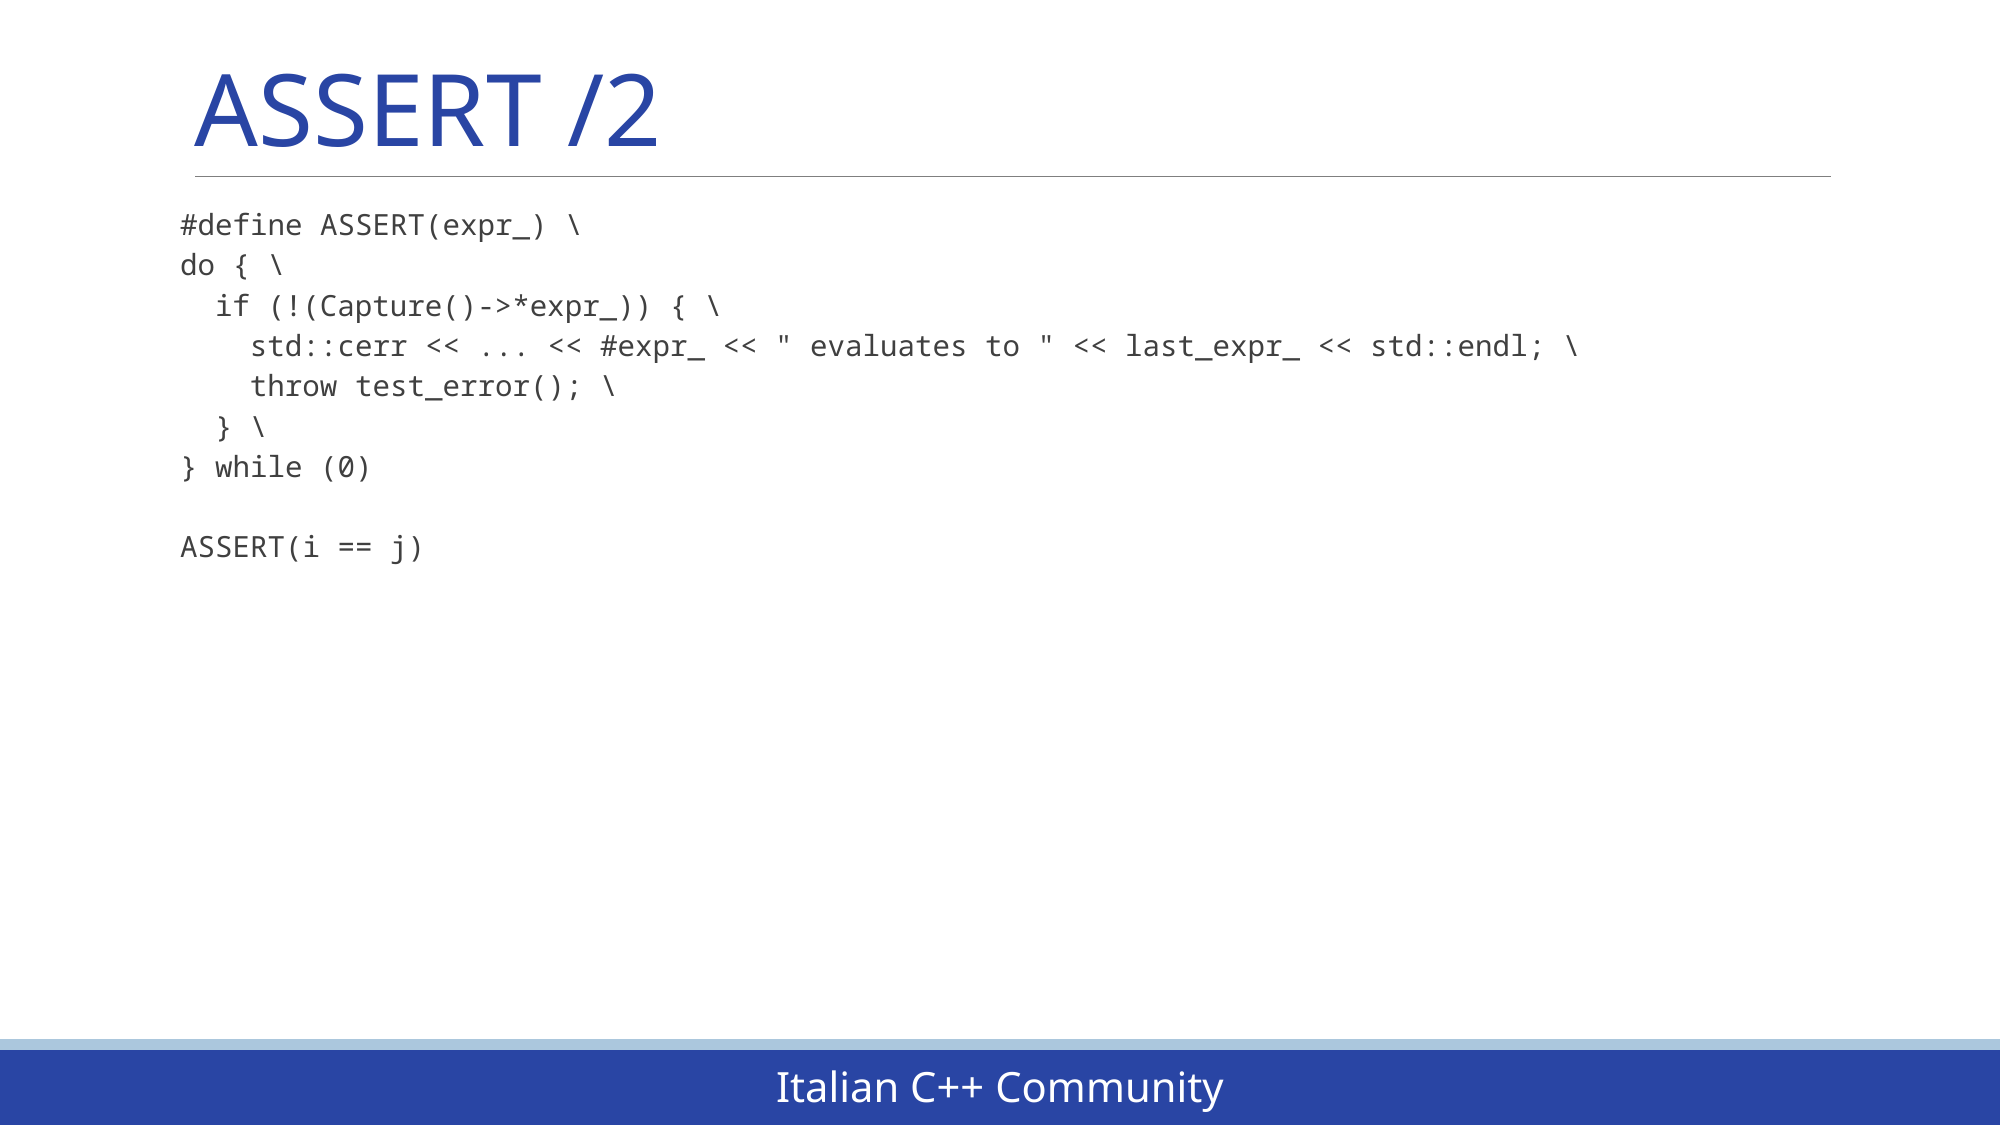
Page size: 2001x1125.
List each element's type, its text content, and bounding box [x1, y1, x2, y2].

title ASSERT /2 [179, 2, 1830, 175]
list #define ASSERT(expr_) \ do { \ if (!(Capture()->*expr_)) { \ std::cerr << ... << #expr_ << " evaluates to " << last_expr_ << std::endl; \ throw test_error(); \ } \ } while (0) ASSERT(i == j) [179, 202, 1830, 1011]
